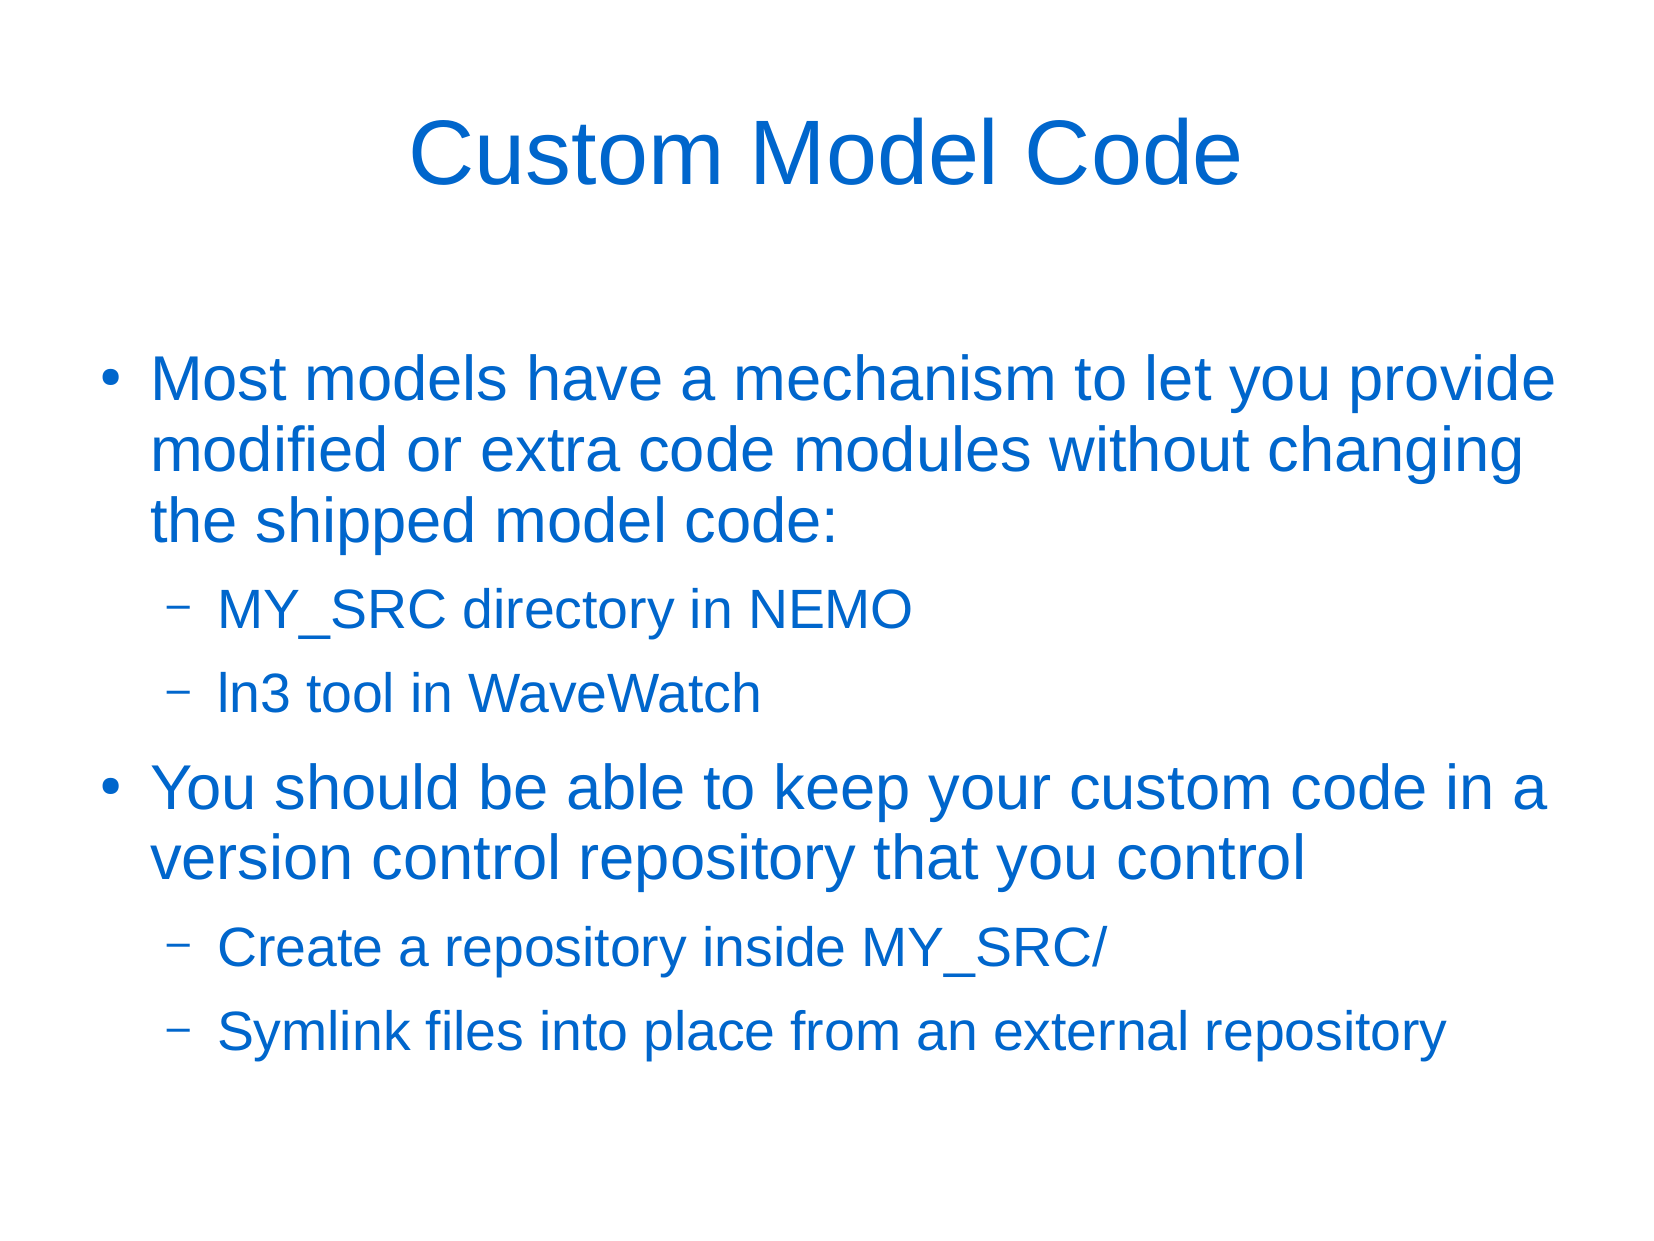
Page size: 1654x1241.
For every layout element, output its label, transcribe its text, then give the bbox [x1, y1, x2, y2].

title Custom Model Code [82, 49, 1571, 257]
list Most models have a mechanism to let you provide modified or extra code modules without changing the shipped model code: MY_SRC directory in NEMO ln3 tool in WaveWatch You should be able to keep your custom code in a version control repository that you control Create a repository inside MY_SRC/ Symlink files into place from an external repository [82, 343, 1571, 1063]
